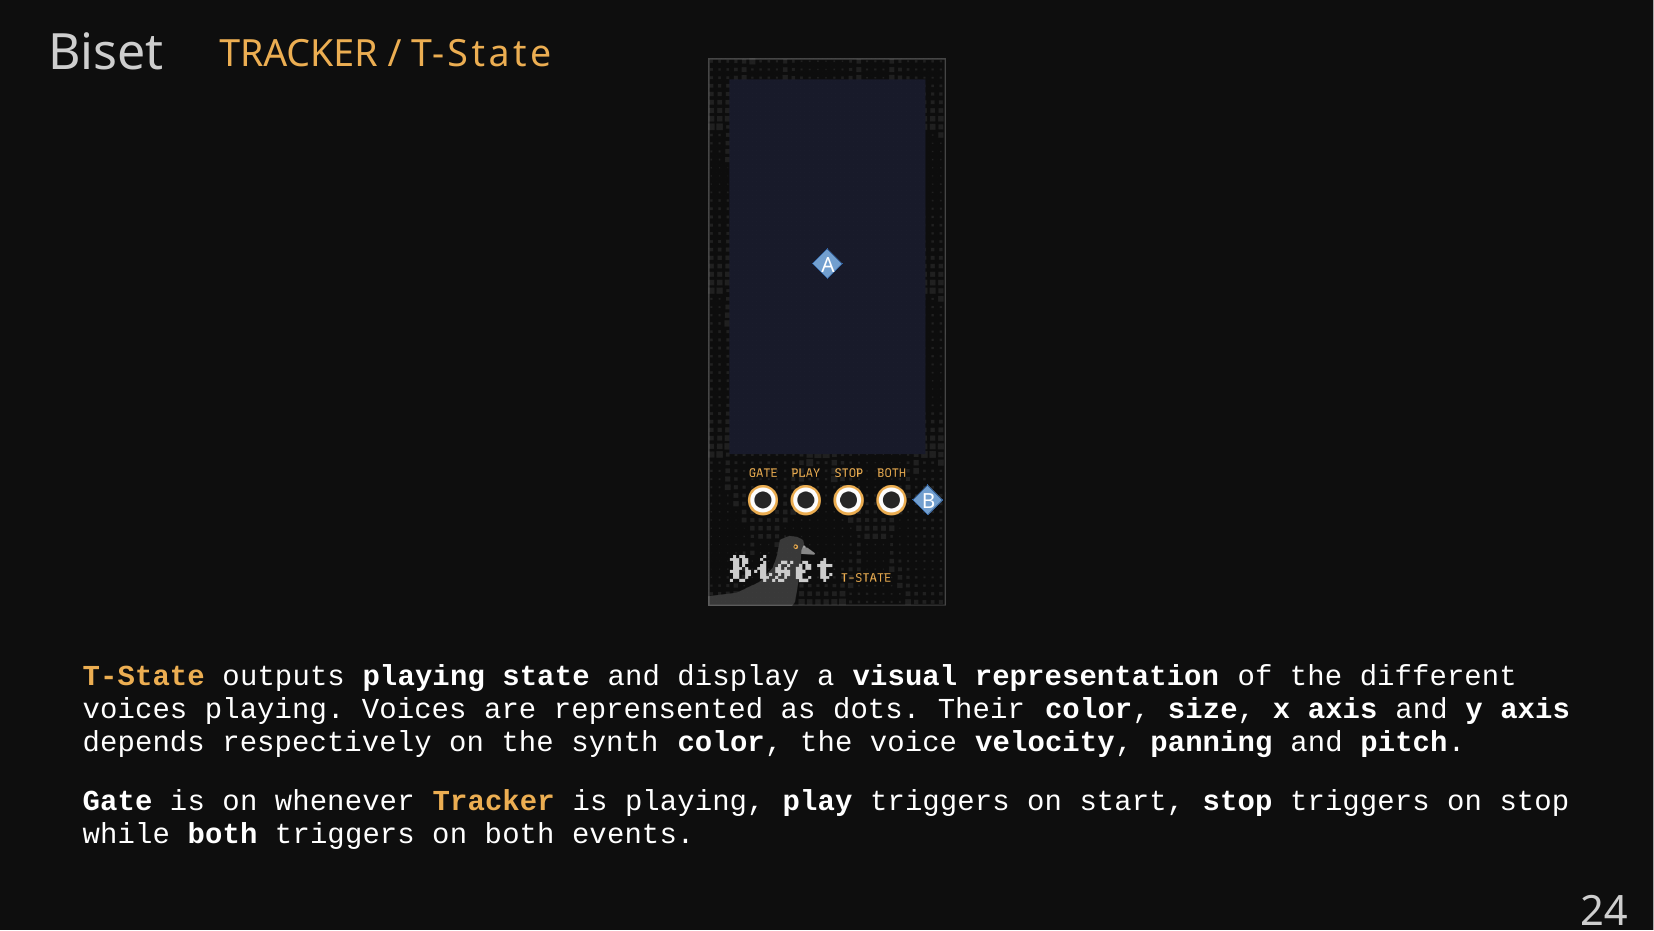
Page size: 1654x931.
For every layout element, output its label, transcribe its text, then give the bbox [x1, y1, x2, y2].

title Biset [5, 23, 207, 77]
text_box TRACKER / T-State [204, 19, 680, 216]
text_box B [907, 479, 951, 520]
list T-State outputs playing state and display a visual representation of the different voices playing. Voices are reprensented as dots. Their color, size, x axis and y axis depends respectively on the synth color, the voice velocity, panning and pitch. Gate is on whenever Tracker is playing, play triggers on start, stop triggers on stop while both triggers on both events. [82, 661, 1571, 855]
picture [708, 58, 946, 606]
text_box 24 [1565, 873, 1654, 931]
text_box A [806, 243, 850, 283]
